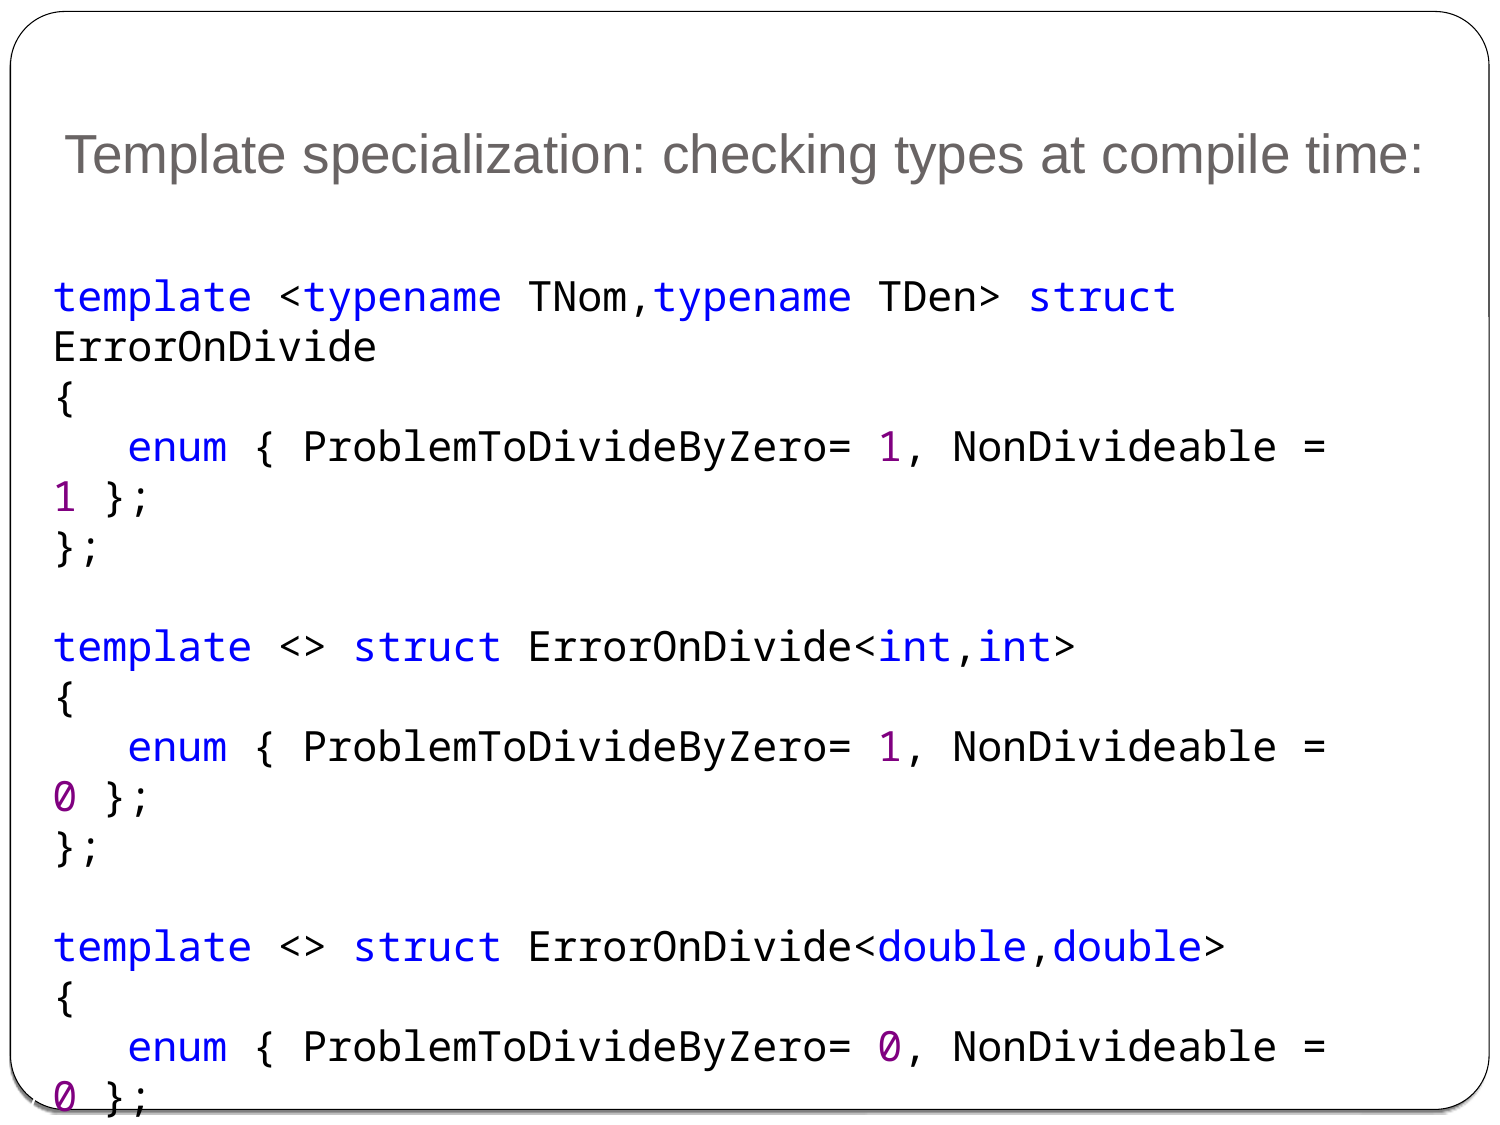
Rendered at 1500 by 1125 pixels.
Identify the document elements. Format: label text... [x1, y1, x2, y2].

title Template specialization: checking types at compile time: [50, 95, 1450, 162]
slide_number <number> [0, 1074, 50, 1125]
list template <typename TNom,typename TDen> struct ErrorOnDivide { enum { ProblemToDivideByZero= 1, NonDivideable = 1 }; }; template <> struct ErrorOnDivide<int,int> { enum { ProblemToDivideByZero= 1, NonDivideable = 0 }; }; template <> struct ErrorOnDivide<double,double> { enum { ProblemToDivideByZero= 0, NonDivideable = 0 }; }; [37, 162, 1463, 1088]
